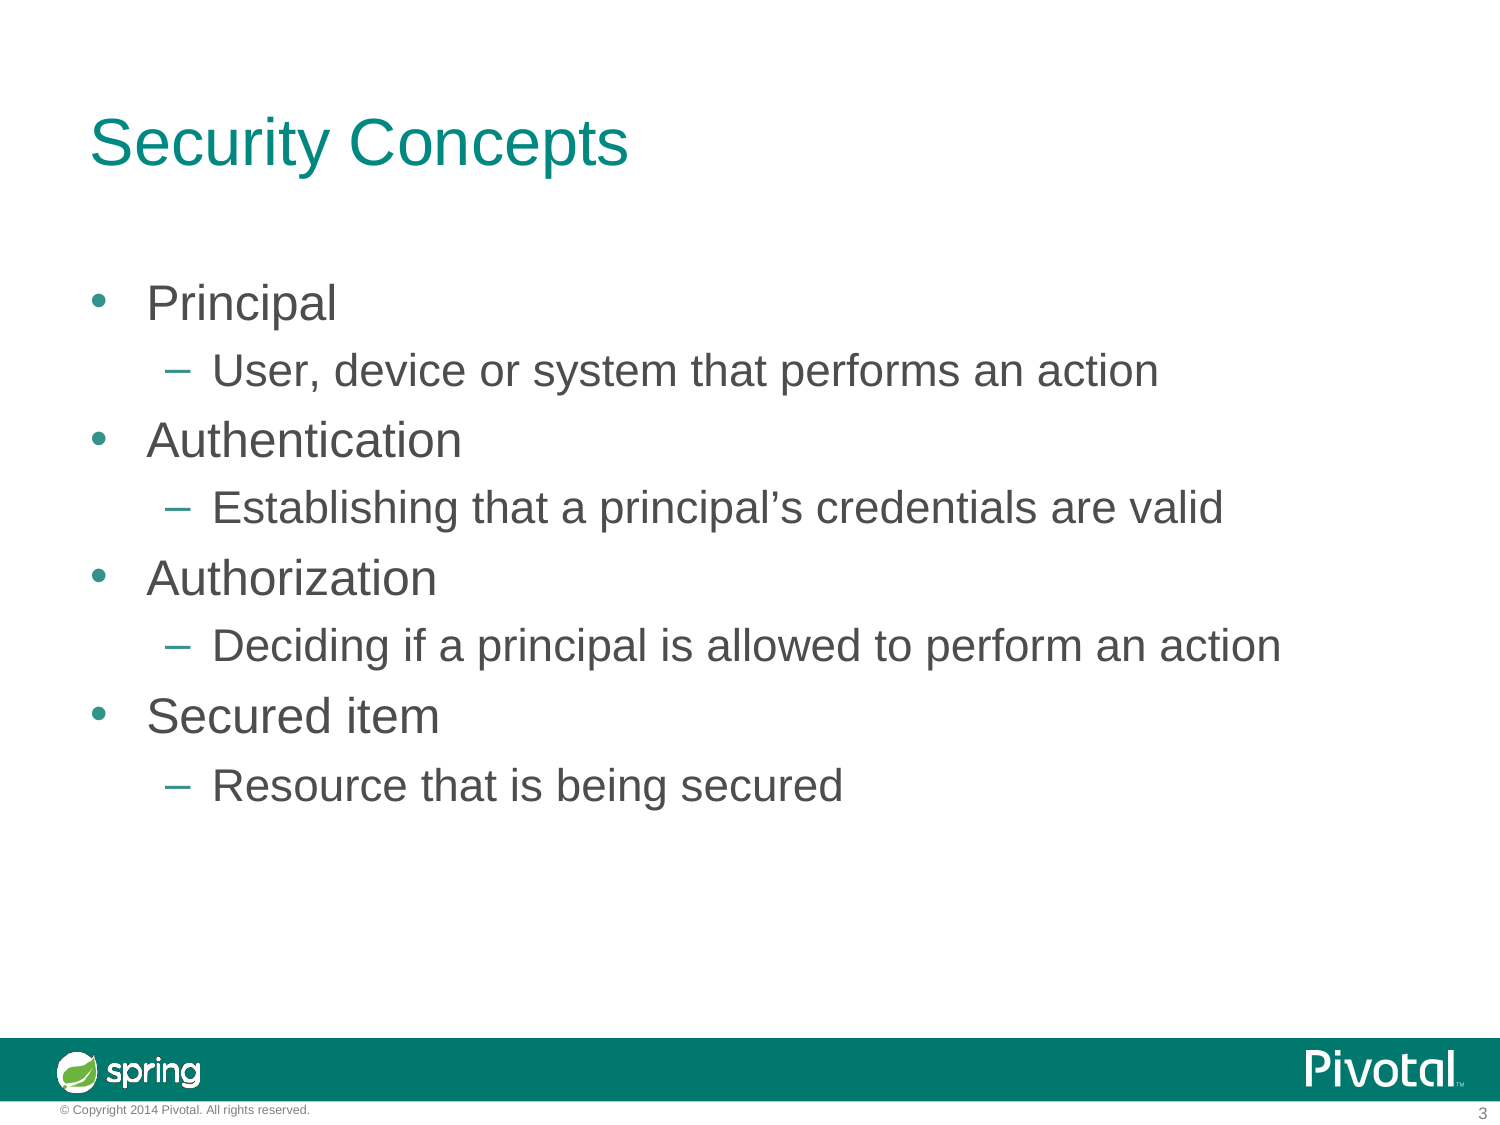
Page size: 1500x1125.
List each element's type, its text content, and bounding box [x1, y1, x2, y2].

picture [1306, 1050, 1464, 1087]
picture [32, 1041, 210, 1103]
title Security Concepts [75, 44, 1426, 233]
list Principal User, device or system that performs an action Authentication Establishing that a principal’s credentials are valid Authorization Deciding if a principal is allowed to perform an action Secured item Resource that is being secured [75, 262, 1426, 1005]
